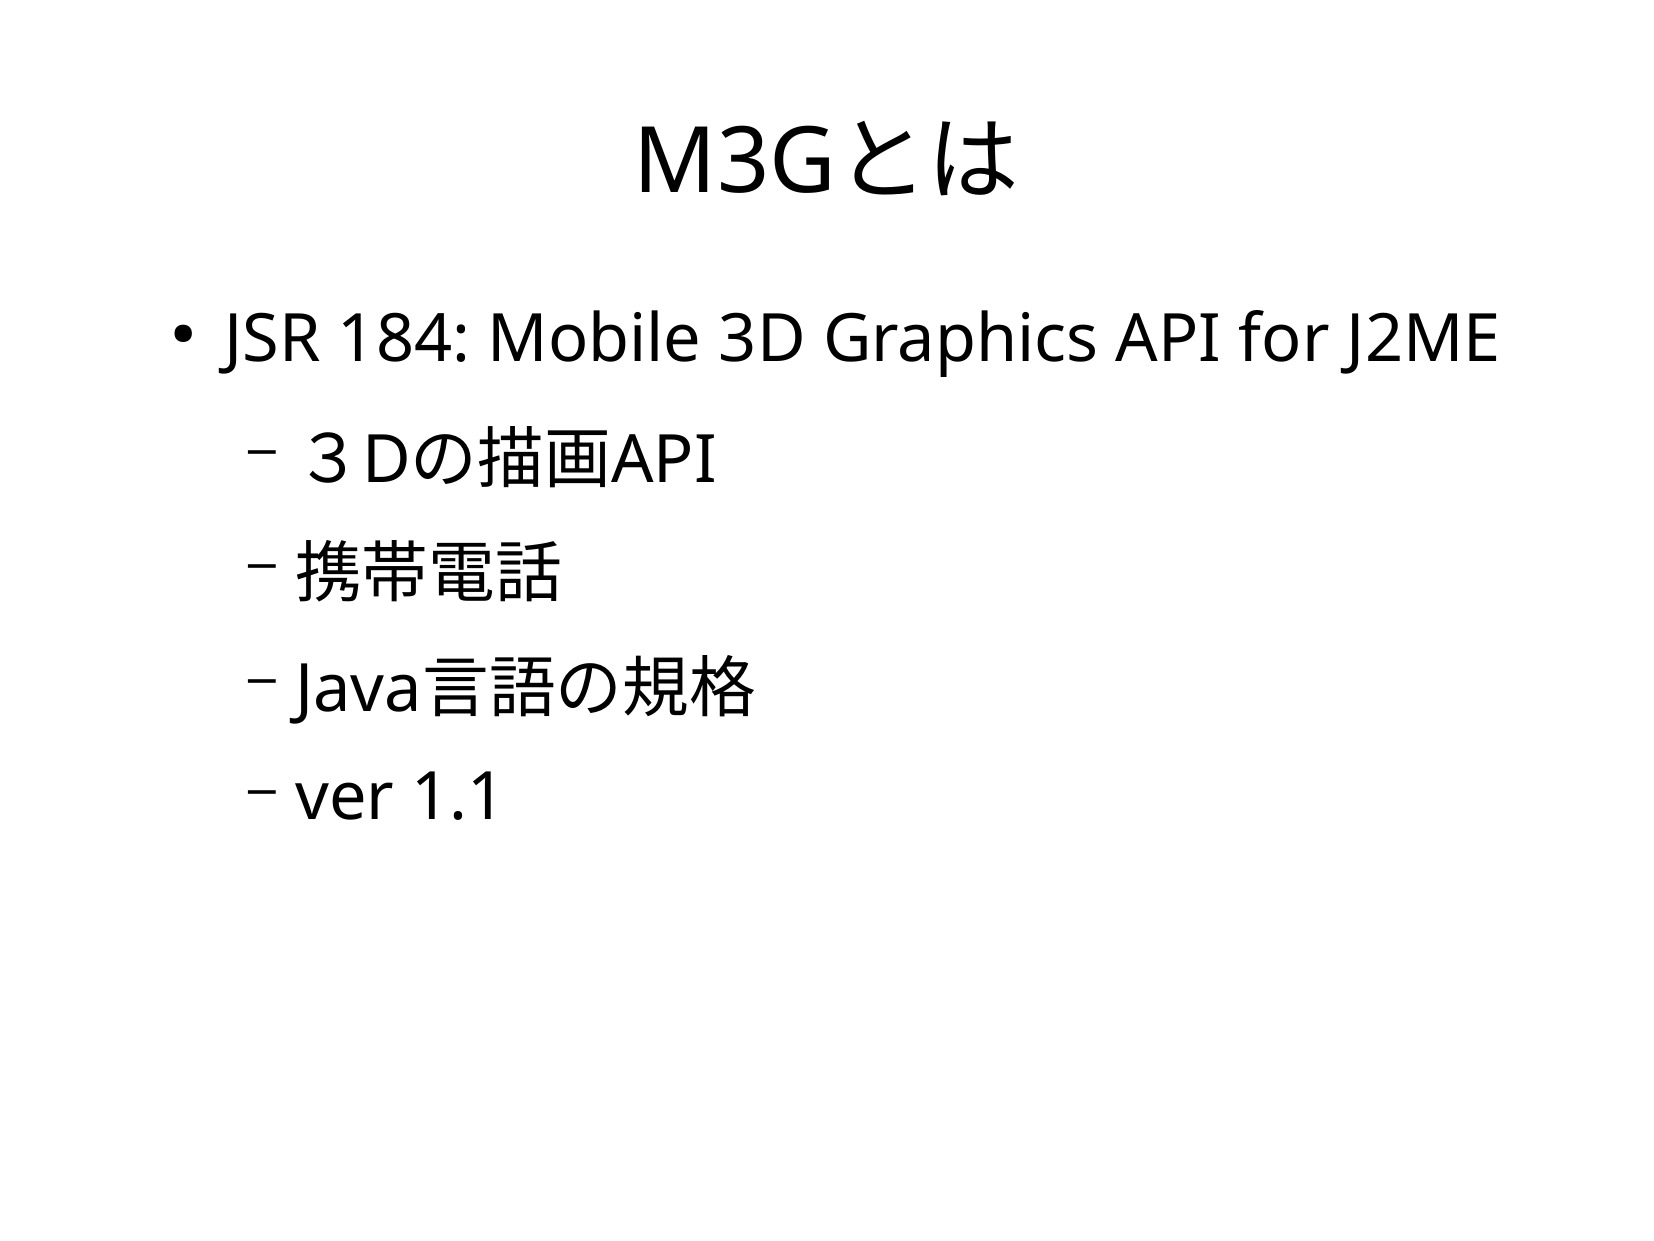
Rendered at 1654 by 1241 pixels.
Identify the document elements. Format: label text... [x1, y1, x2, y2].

list JSR 184: Mobile 3D Graphics API for J2ME ３Dの描画API 携帯電話 Java言語の規格 ver 1.1 [82, 290, 1571, 1109]
title M3Gとは [82, 49, 1571, 257]
